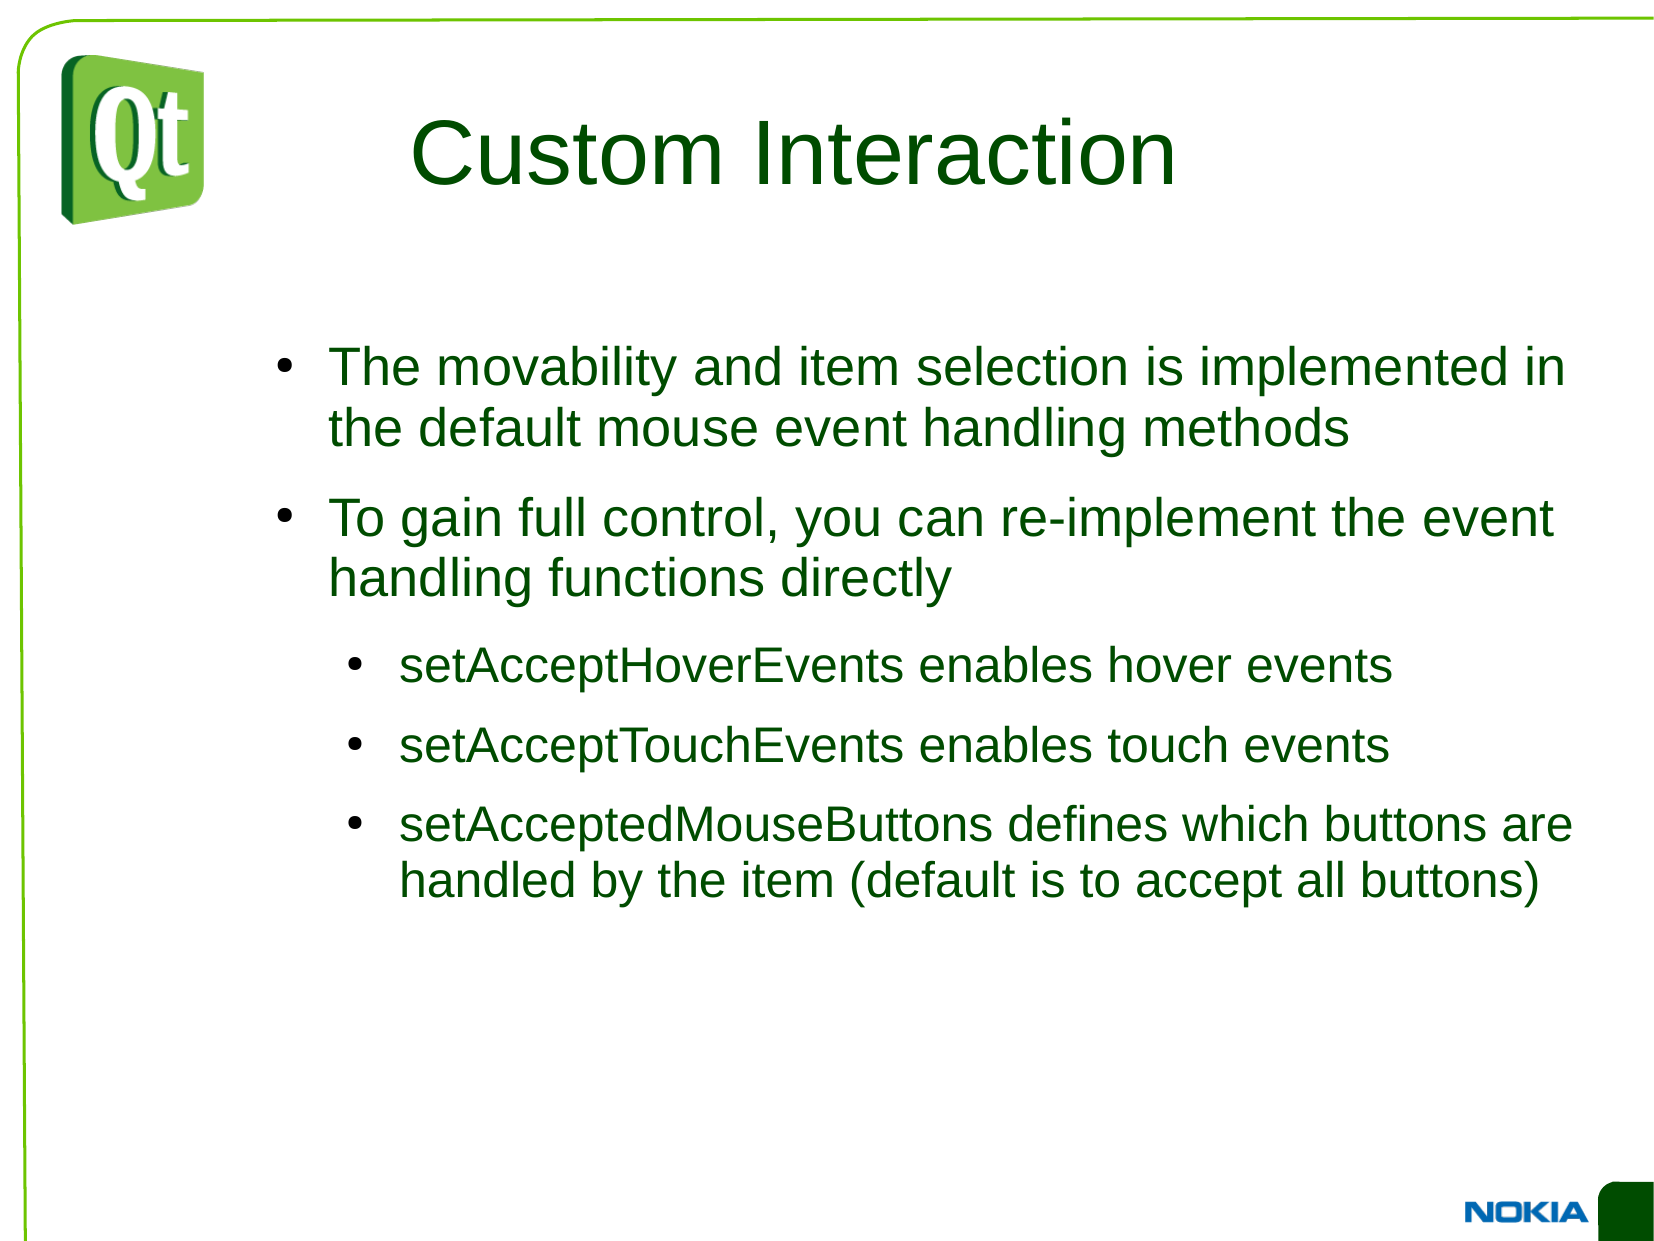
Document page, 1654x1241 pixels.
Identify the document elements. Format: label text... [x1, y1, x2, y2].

picture [61, 55, 204, 225]
picture [1465, 1201, 1589, 1223]
title Custom Interaction [257, 56, 1333, 250]
list The movability and item selection is implemented in the default mouse event handling methods To gain full control, you can re-implement the event handling functions directly setAcceptHoverEvents enables hover events setAcceptTouchEvents enables touch events setAcceptedMouseButtons defines which buttons are handled by the item (default is to accept all buttons) [257, 336, 1577, 1085]
